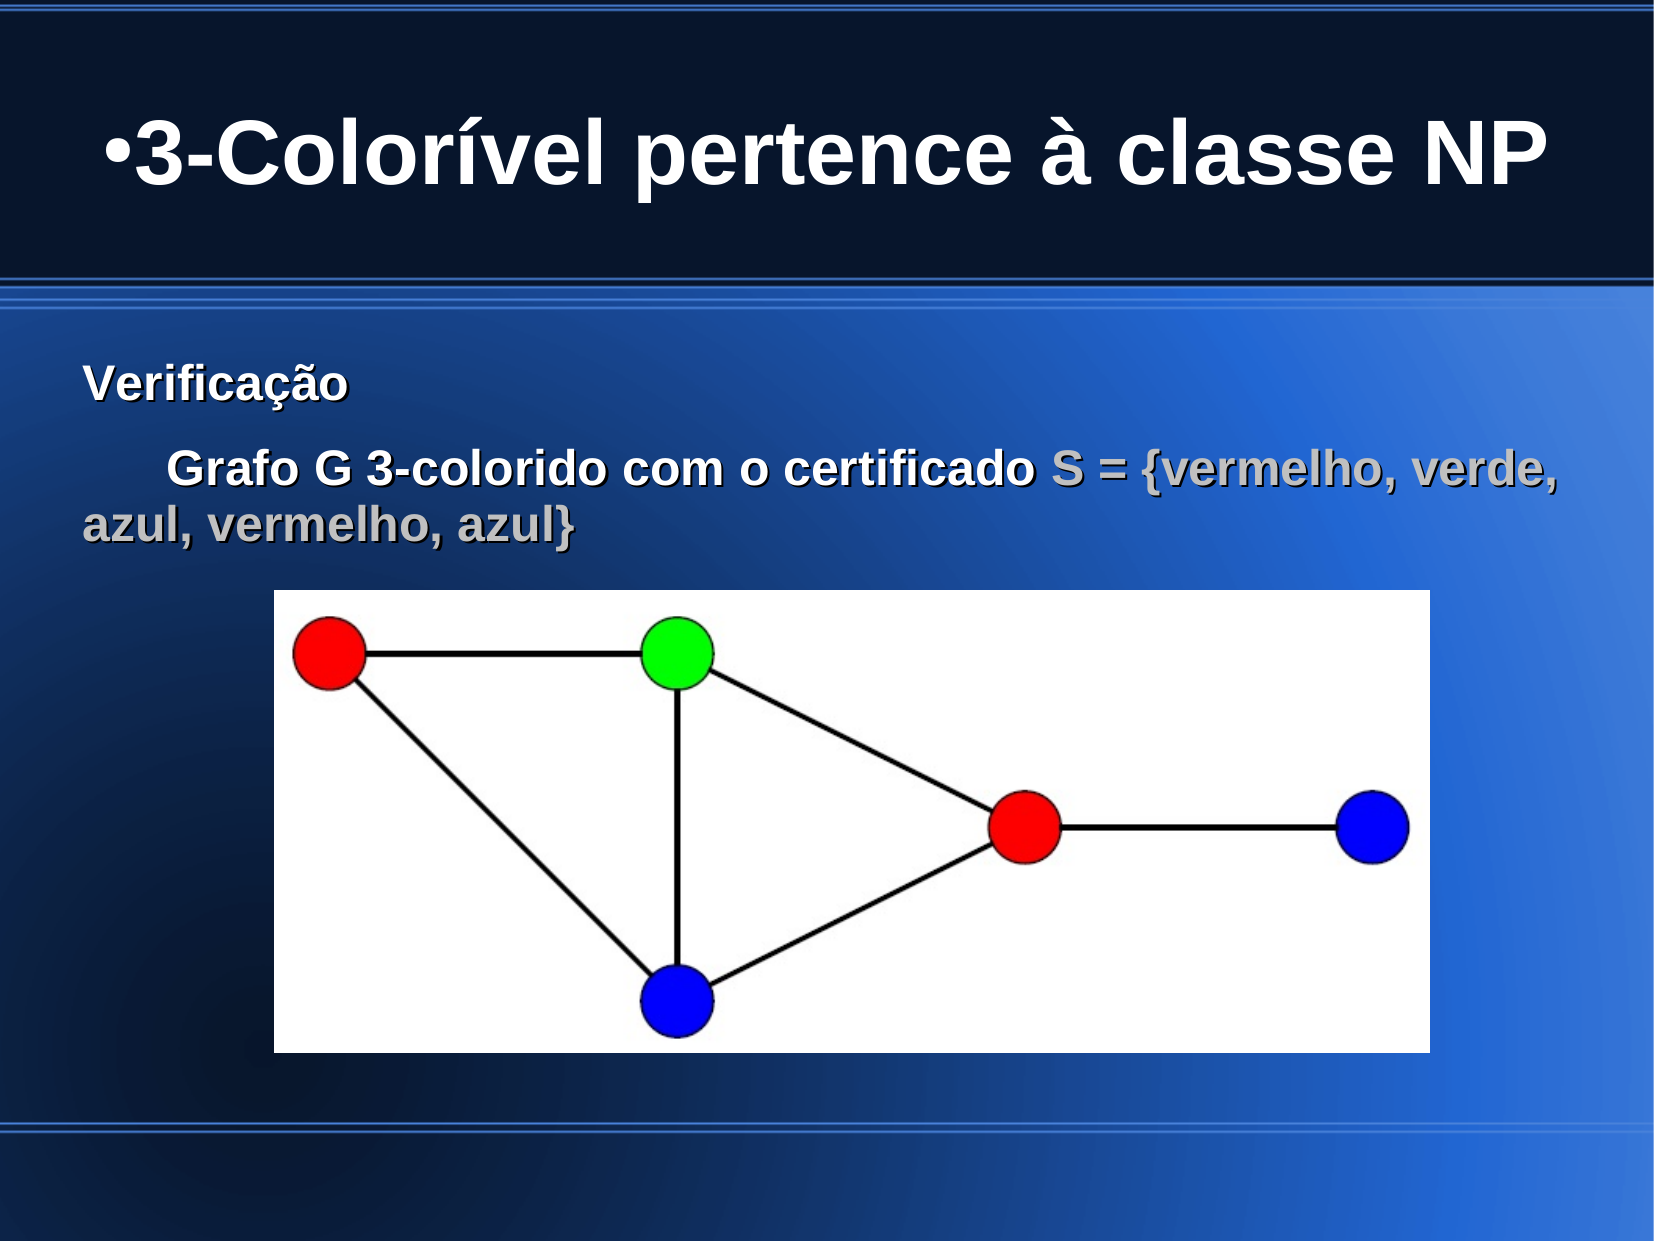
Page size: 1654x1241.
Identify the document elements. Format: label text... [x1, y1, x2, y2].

title 3-Colorível pertence à classe NP [82, 49, 1571, 257]
picture [0, 0, 1654, 1241]
list Verificação Grafo G 3-colorido com o certificado S = {vermelho, verde, azul, vermelho, azul} [82, 355, 1571, 1075]
